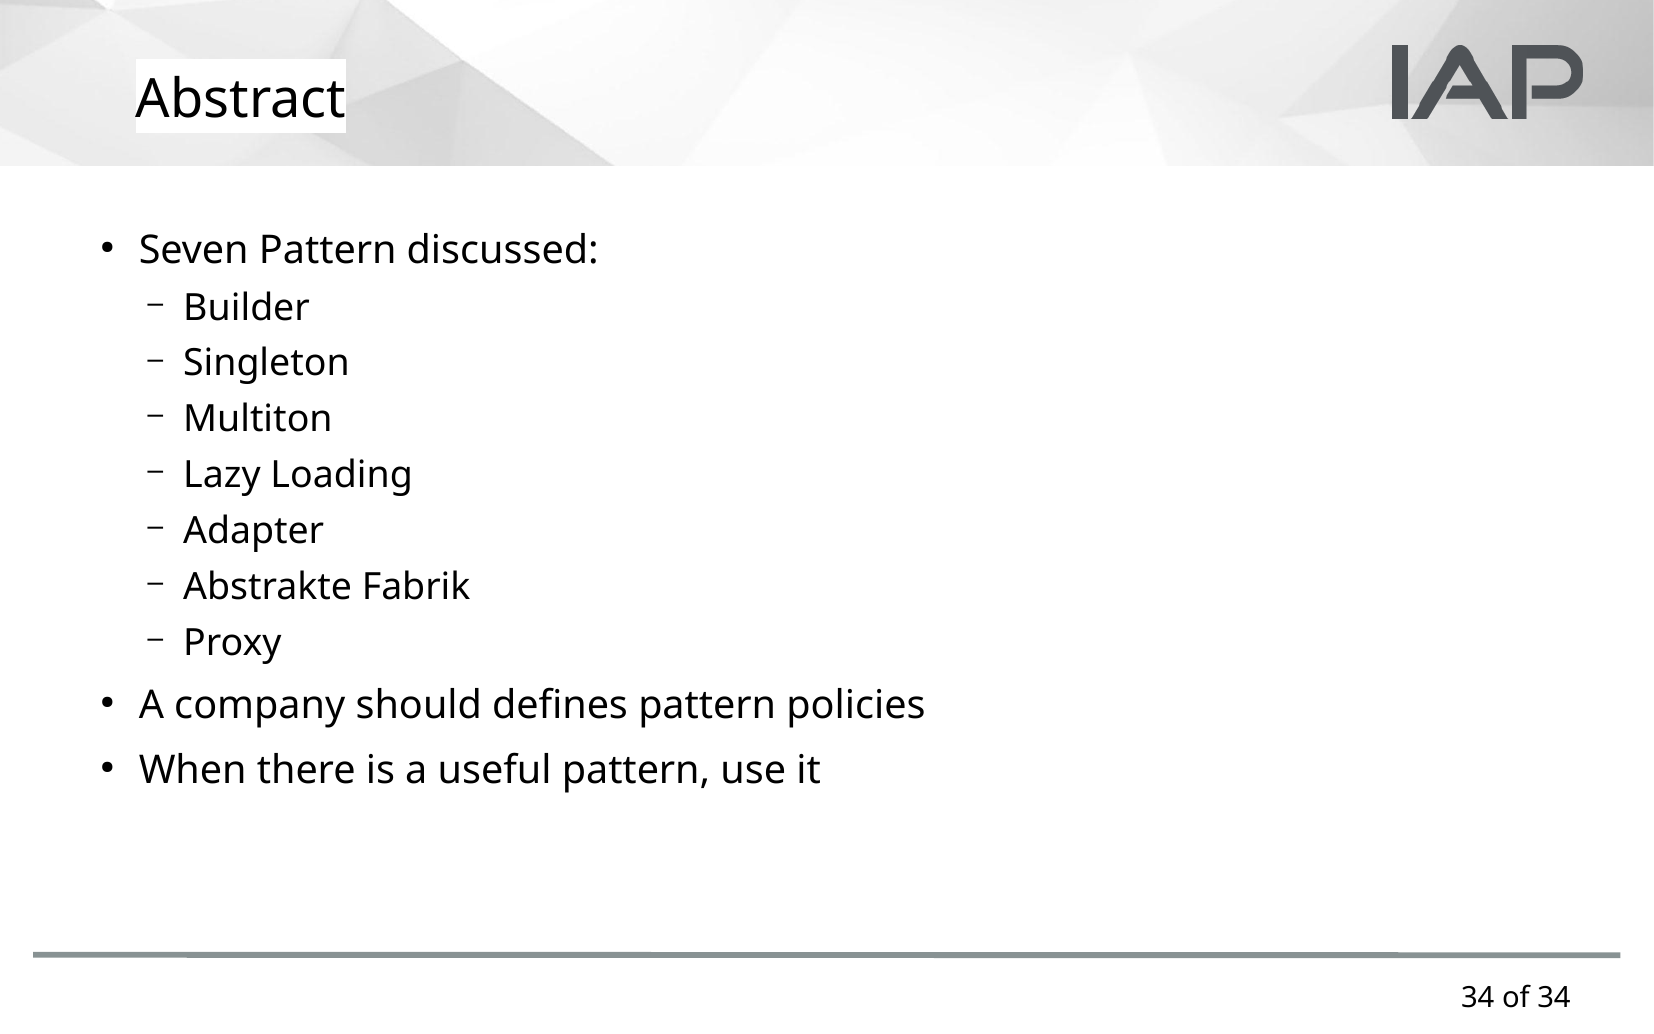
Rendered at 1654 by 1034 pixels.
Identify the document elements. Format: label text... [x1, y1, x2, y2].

list Seven Pattern discussed: Builder Singleton Multiton Lazy Loading Adapter Abstrakte Fabrik Proxy A company should defines pattern policies When there is a useful pattern, use it [82, 221, 1571, 916]
title Abstract [135, 41, 1264, 152]
picture [0, 0, 1654, 166]
